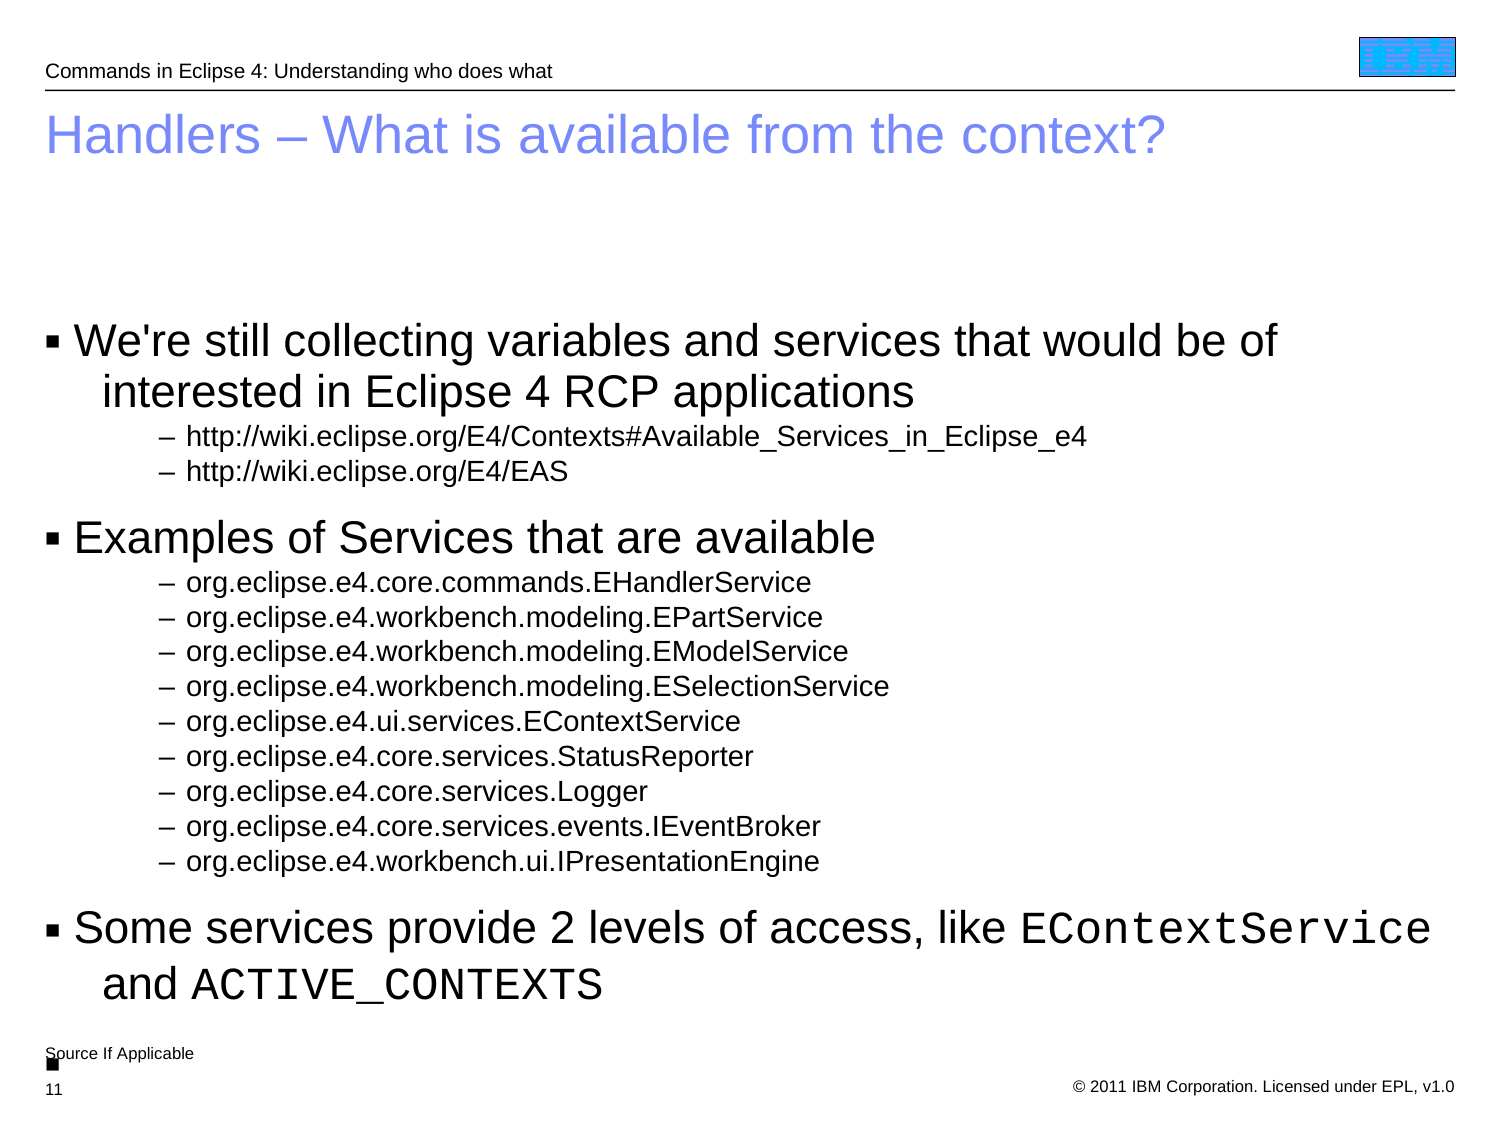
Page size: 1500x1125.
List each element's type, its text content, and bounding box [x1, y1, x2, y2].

list We're still collecting variables and services that would be of interested in Eclipse 4 RCP applications http://wiki.eclipse.org/E4/Contexts#Available_Services_in_Eclipse_e4 http://wiki.eclipse.org/E4/EAS Examples of Services that are available org.eclipse.e4.core.commands.EHandlerService org.eclipse.e4.workbench.modeling.EPartService org.eclipse.e4.workbench.modeling.EModelService org.eclipse.e4.workbench.modeling.ESelectionService org.eclipse.e4.ui.services.EContextService org.eclipse.e4.core.services.StatusReporter org.eclipse.e4.core.services.Logger org.eclipse.e4.core.services.events.IEventBroker org.eclipse.e4.workbench.ui.IPresentationEngine Some services provide 2 levels of access, like EContextService and ACTIVE_CONTEXTS [30, 307, 1456, 1115]
text_box Source If Applicable [30, 1021, 1441, 1072]
text_box Commands in Eclipse 4: Understanding who does what [30, 37, 1306, 83]
title Handlers – What is available from the context? [30, 97, 1456, 218]
